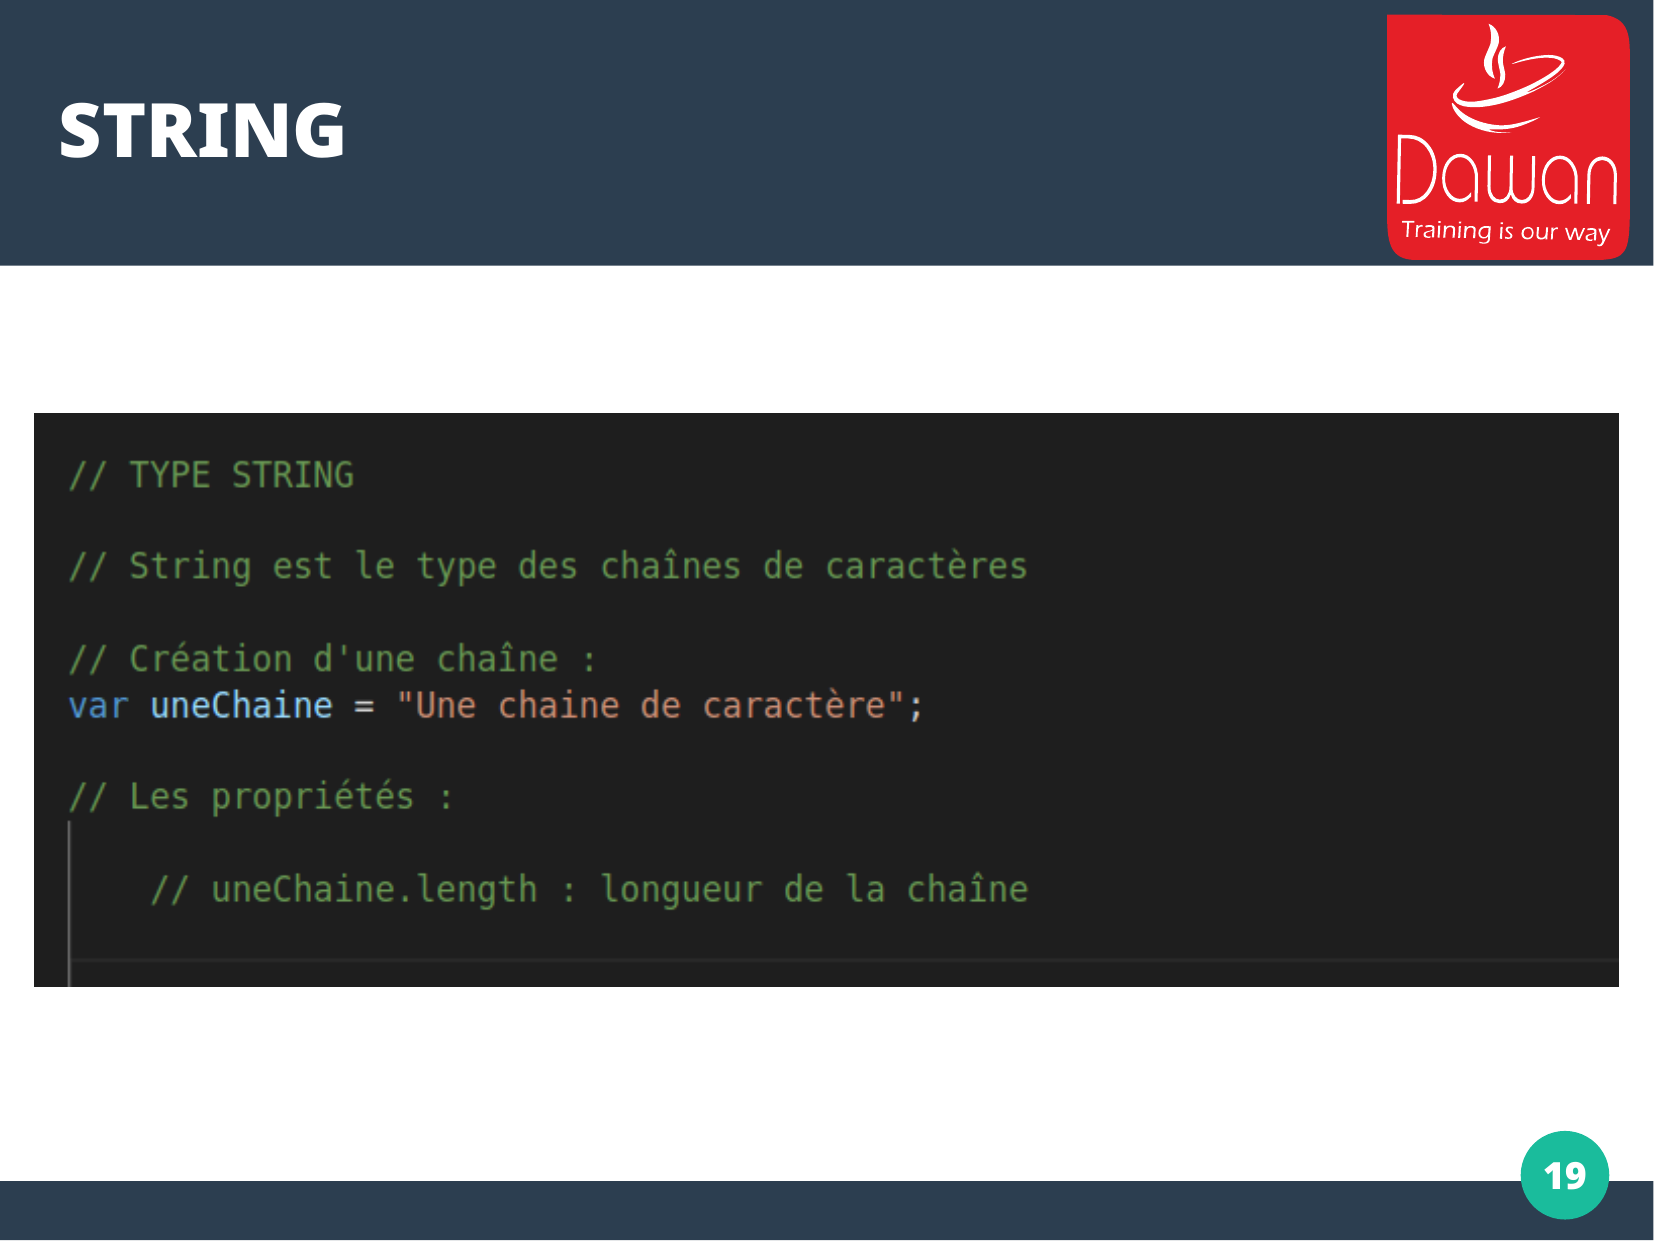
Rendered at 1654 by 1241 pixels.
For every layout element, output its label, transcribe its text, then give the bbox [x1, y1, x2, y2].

picture [1387, 14, 1630, 260]
title STRING [59, 49, 1387, 207]
picture [34, 413, 1619, 987]
